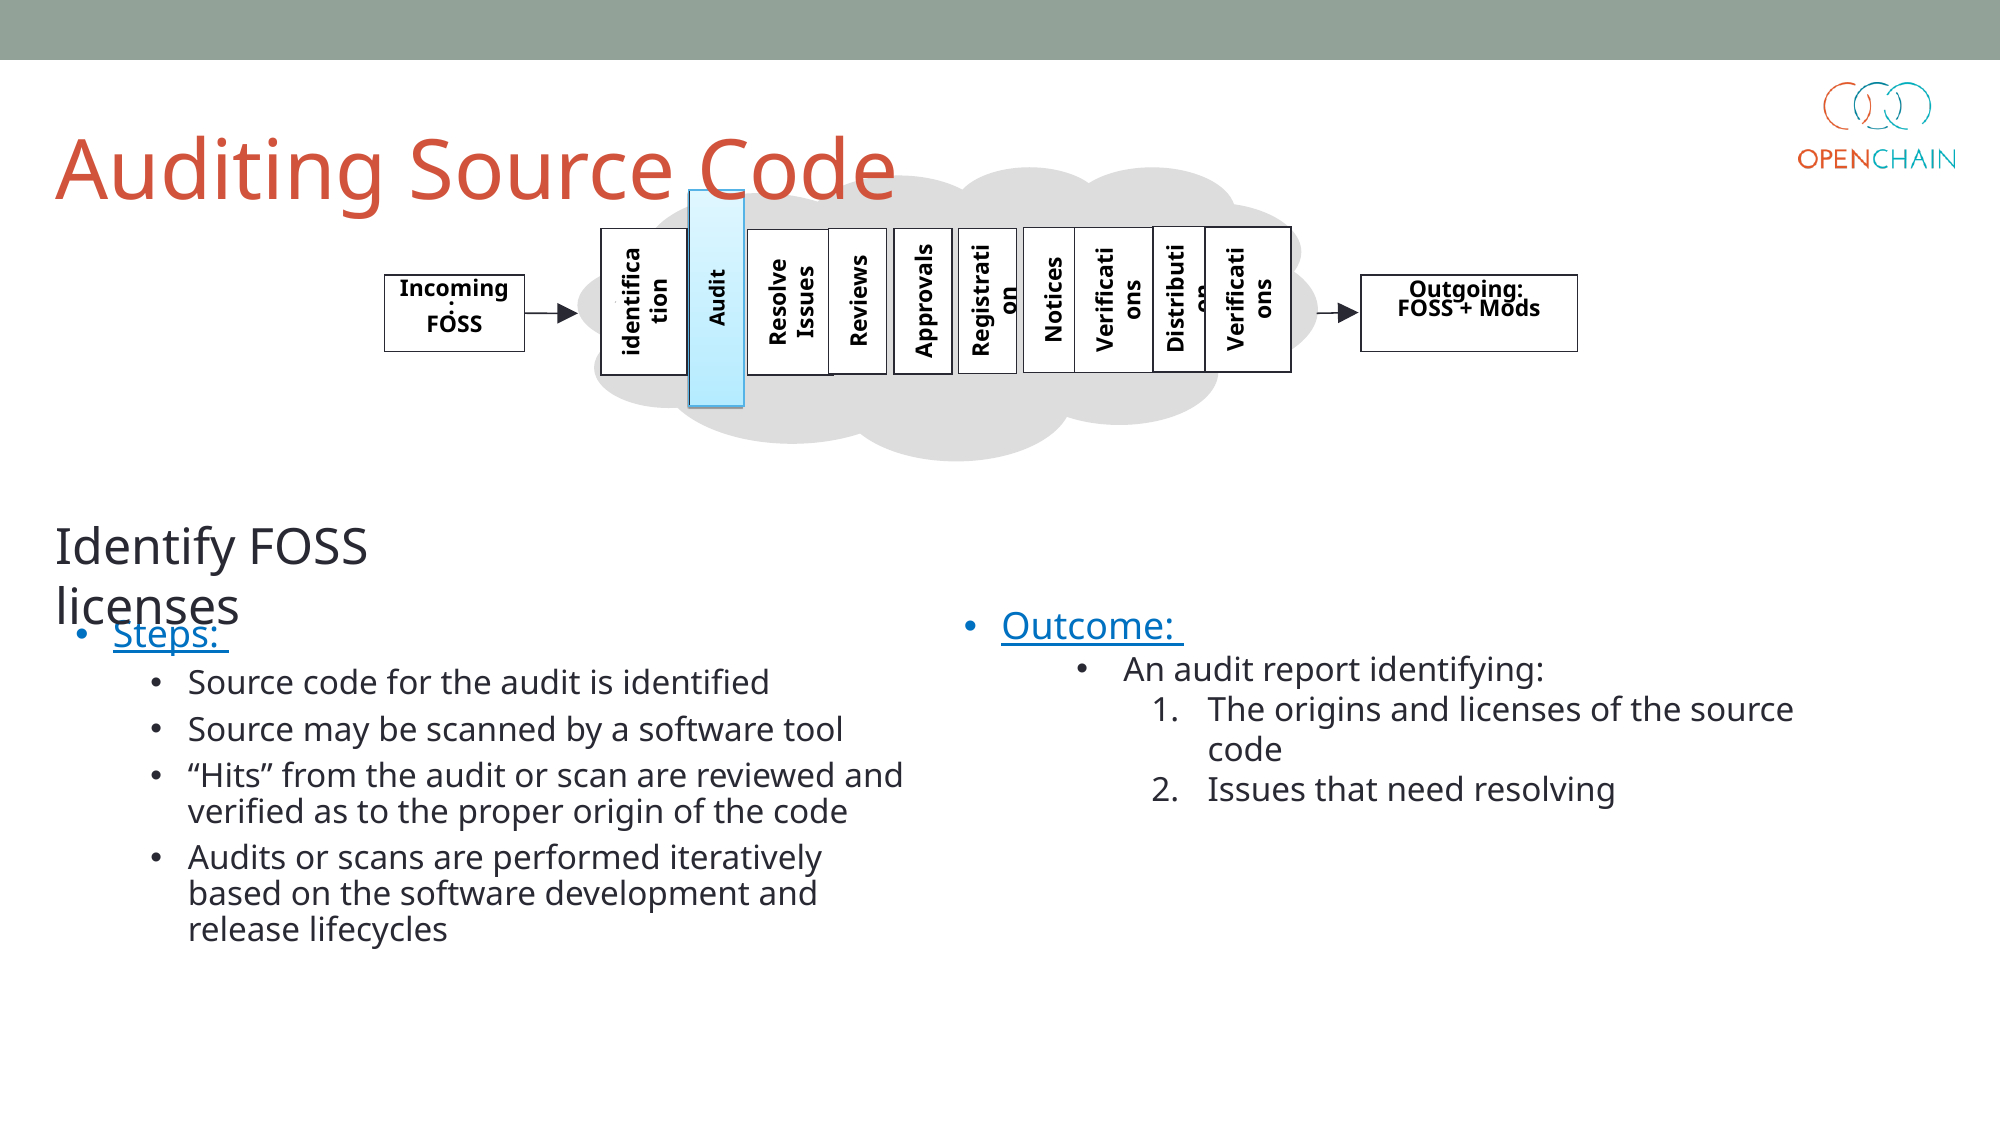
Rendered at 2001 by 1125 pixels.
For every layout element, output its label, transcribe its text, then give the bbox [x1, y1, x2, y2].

text_box [594, 247, 1219, 462]
text_box Identify FOSS licenses [40, 507, 584, 583]
text_box Auditing Source Code [40, 84, 1841, 247]
text_box Steps: Source code for the audit is identified Source may be scanned by a software tool “Hits” from the audit or scan are reviewed and verified as to the proper origin of the code Audits or scans are performed iteratively based on the software development and release lifecycles [60, 607, 932, 1038]
text_box Outcome: An audit report identifying: The origins and licenses of the source code Issues that need resolving [948, 600, 1898, 978]
text_box Resolve Issues [747, 247, 834, 376]
text_box Registration [958, 247, 1017, 374]
text_box [1291, 247, 1318, 350]
text_box Outgoing: FOSS + Mods [1360, 274, 1578, 352]
picture [1798, 82, 1955, 169]
text_box [577, 275, 601, 335]
text_box Verifications [1205, 247, 1291, 373]
text_box identification [601, 247, 687, 376]
text_box Incoming: FOSS [384, 274, 525, 352]
text_box Reviews [828, 247, 887, 374]
text_box Approvals [893, 247, 952, 374]
text_box Audit [688, 247, 744, 407]
text_box Distribution [1153, 247, 1205, 372]
text_box Notices [1023, 247, 1074, 373]
text_box Verifications [1074, 247, 1161, 373]
